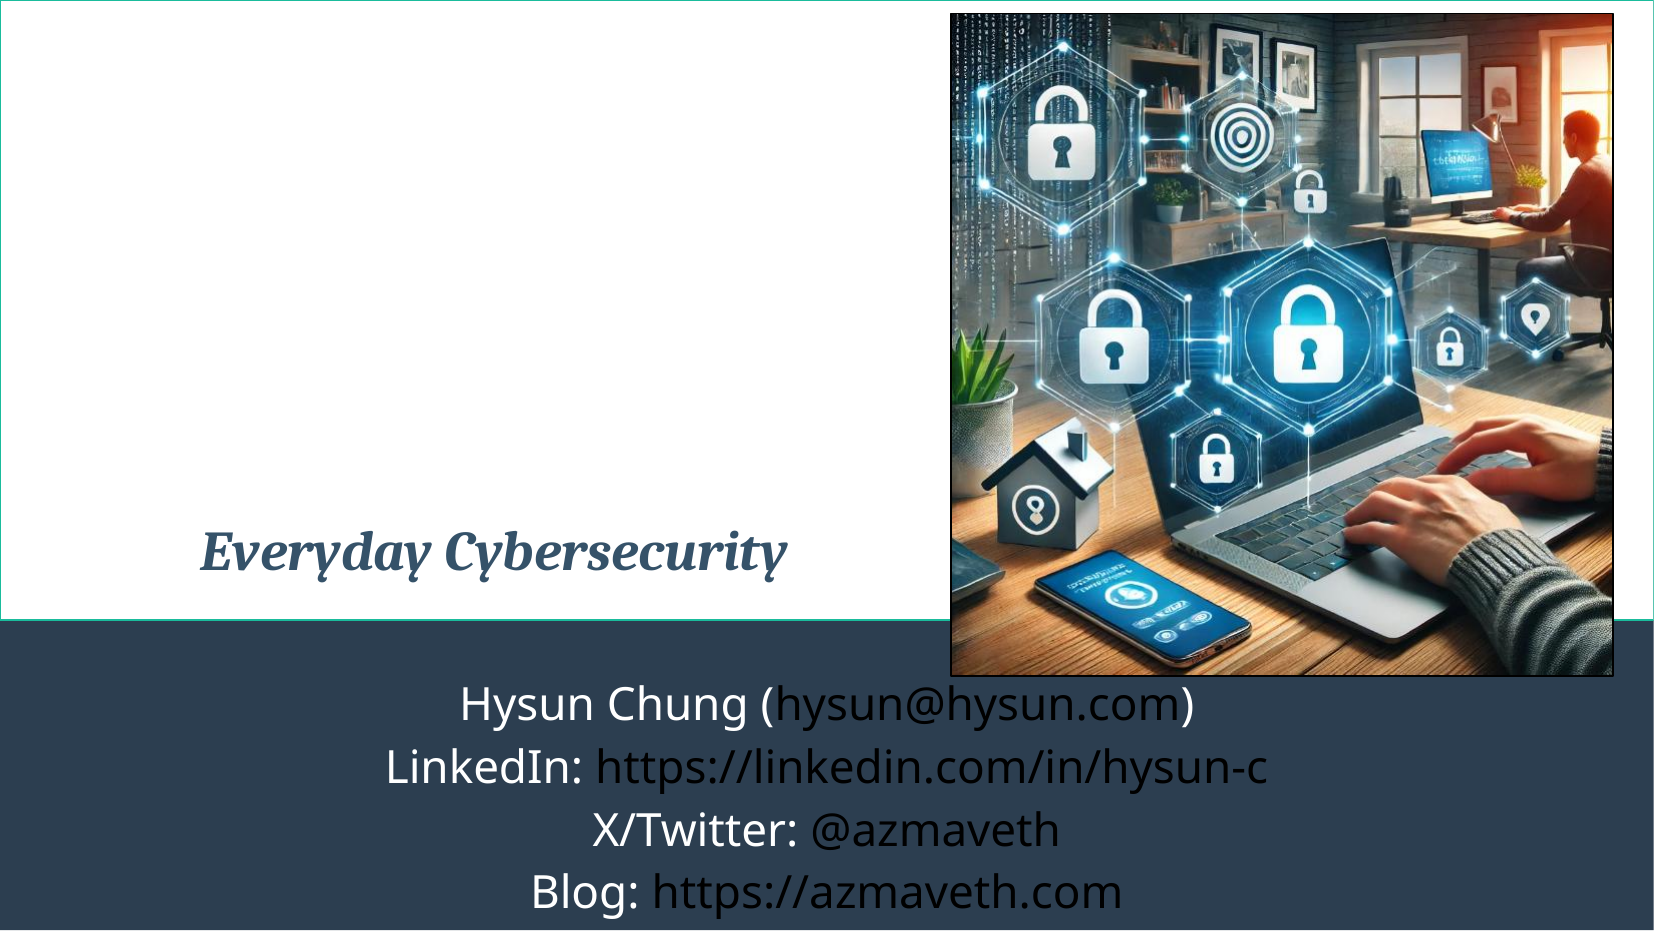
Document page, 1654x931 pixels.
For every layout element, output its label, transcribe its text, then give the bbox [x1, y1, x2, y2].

title Everyday Cybersecurity [17, 476, 950, 595]
subtitle Hysun Chung (hysun@hysun.com) LinkedIn: https://linkedin.com/in/hysun-c X/Twitter: @azmaveth Blog: https://azmaveth.com [59, 637, 1595, 894]
picture [951, 14, 1613, 676]
